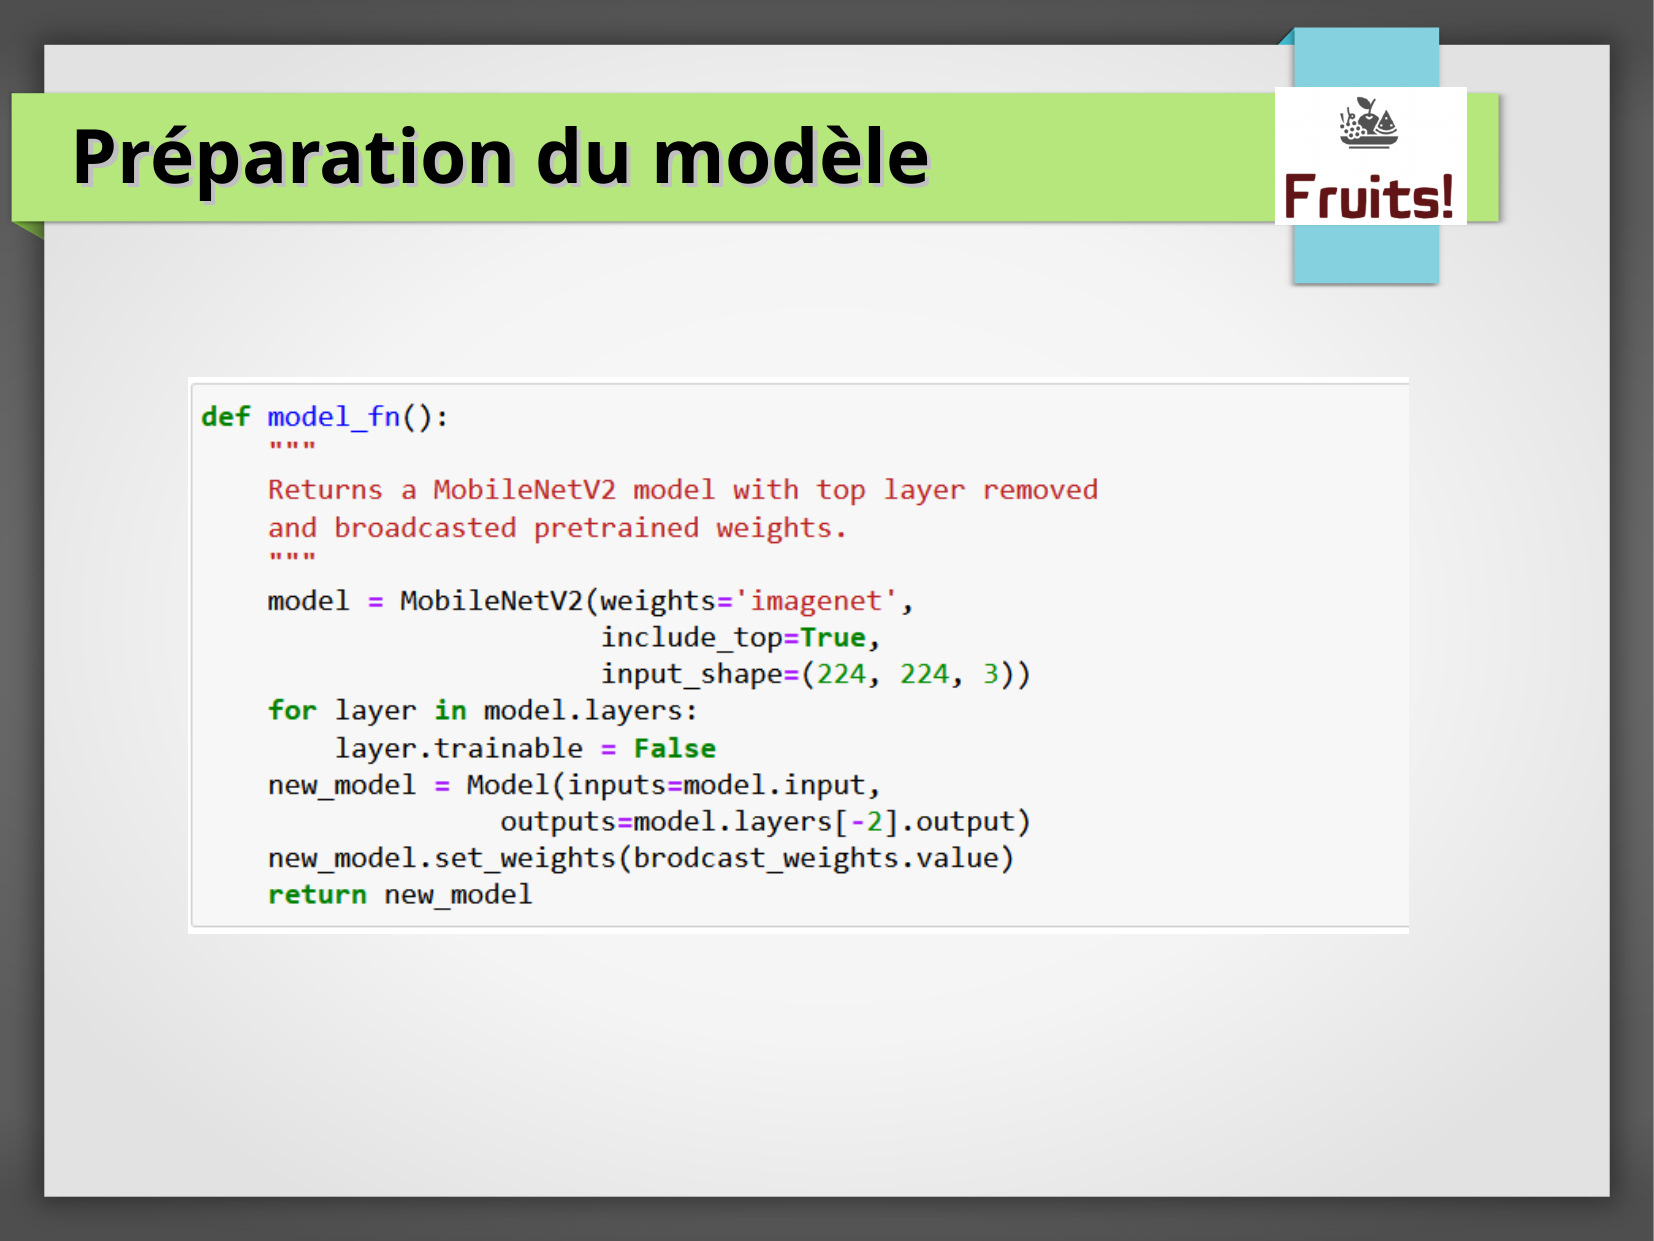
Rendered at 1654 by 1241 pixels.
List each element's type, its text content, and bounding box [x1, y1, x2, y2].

picture [0, 0, 1654, 1241]
title Préparation du modèle [70, 70, 1406, 238]
